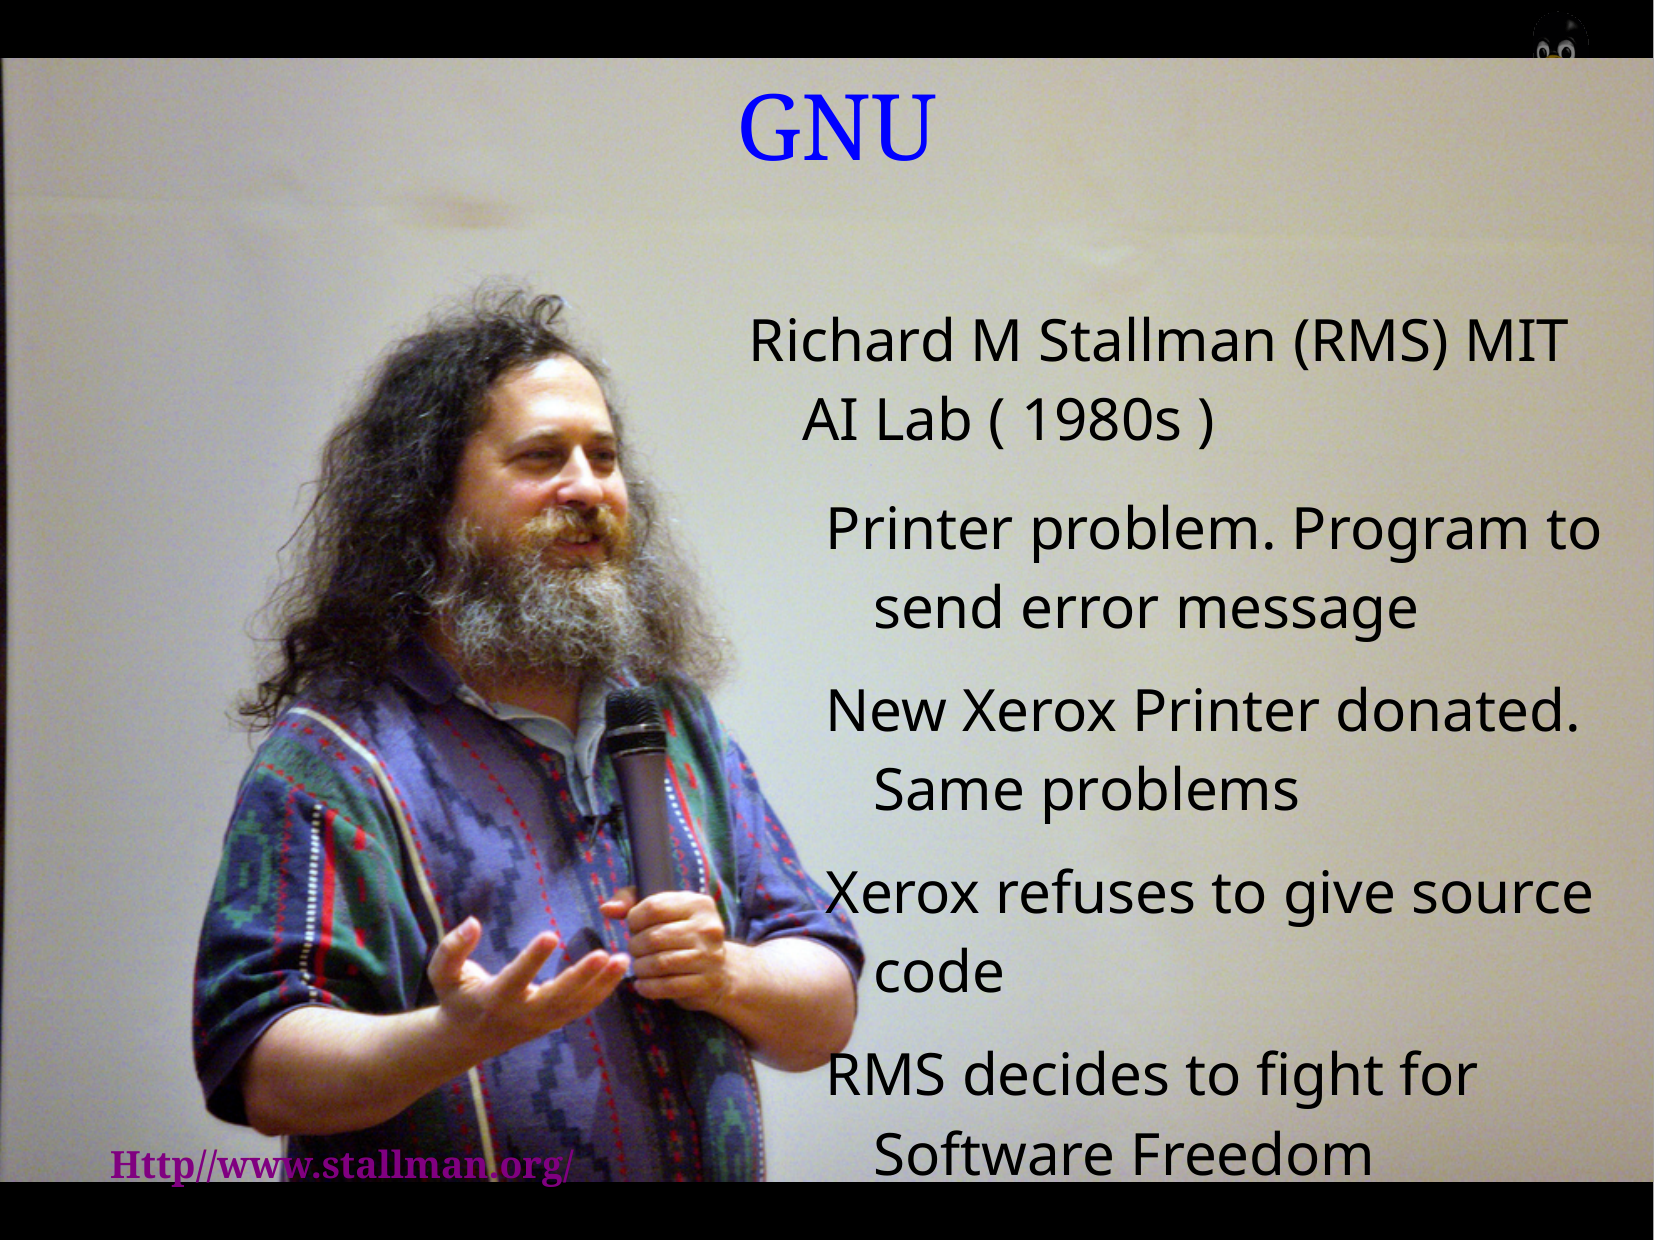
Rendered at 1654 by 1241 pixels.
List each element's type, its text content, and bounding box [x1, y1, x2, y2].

list Richard M Stallman (RMS) MIT AI Lab ( 1980s ) Printer problem. Program to send error message New Xerox Printer donated. Same problems Xerox refuses to give source code RMS decides to fight for Software Freedom [731, 299, 1619, 1163]
picture [0, 6, 1654, 1182]
title GNU [119, 46, 1532, 205]
text_box Http//www.stallman.org/ [95, 1130, 662, 1221]
